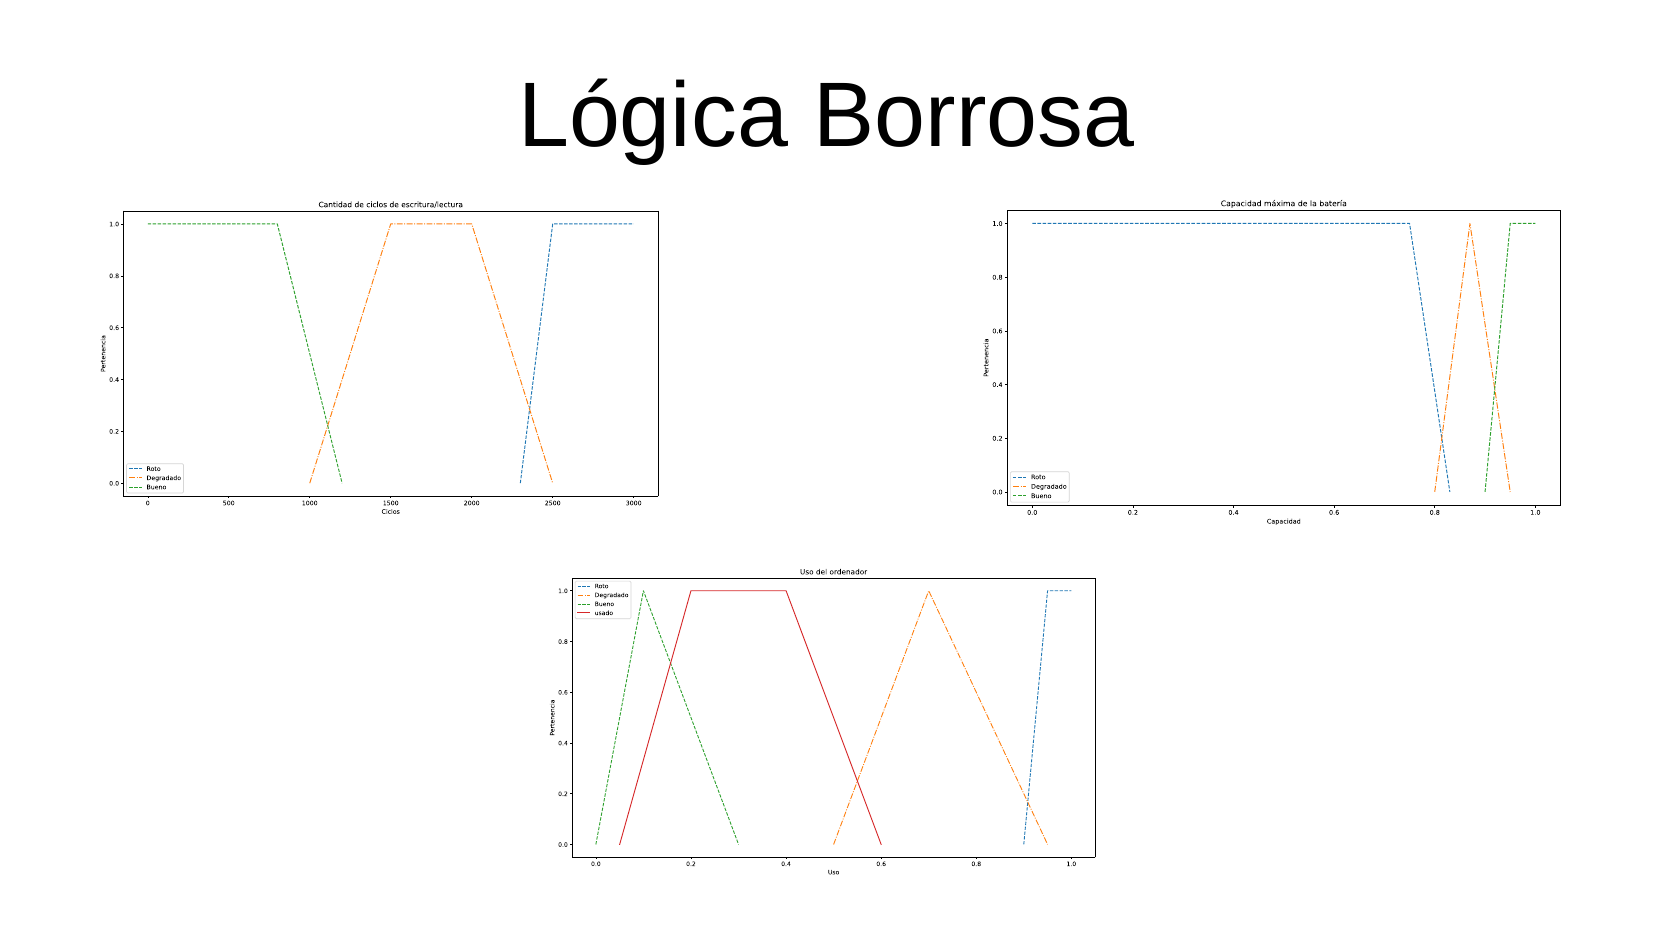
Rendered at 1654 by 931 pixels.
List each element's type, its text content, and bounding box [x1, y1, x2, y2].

title Lógica Borrosa [82, 37, 1571, 193]
picture [975, 192, 1576, 536]
picture [525, 559, 1125, 898]
picture [75, 192, 676, 532]
